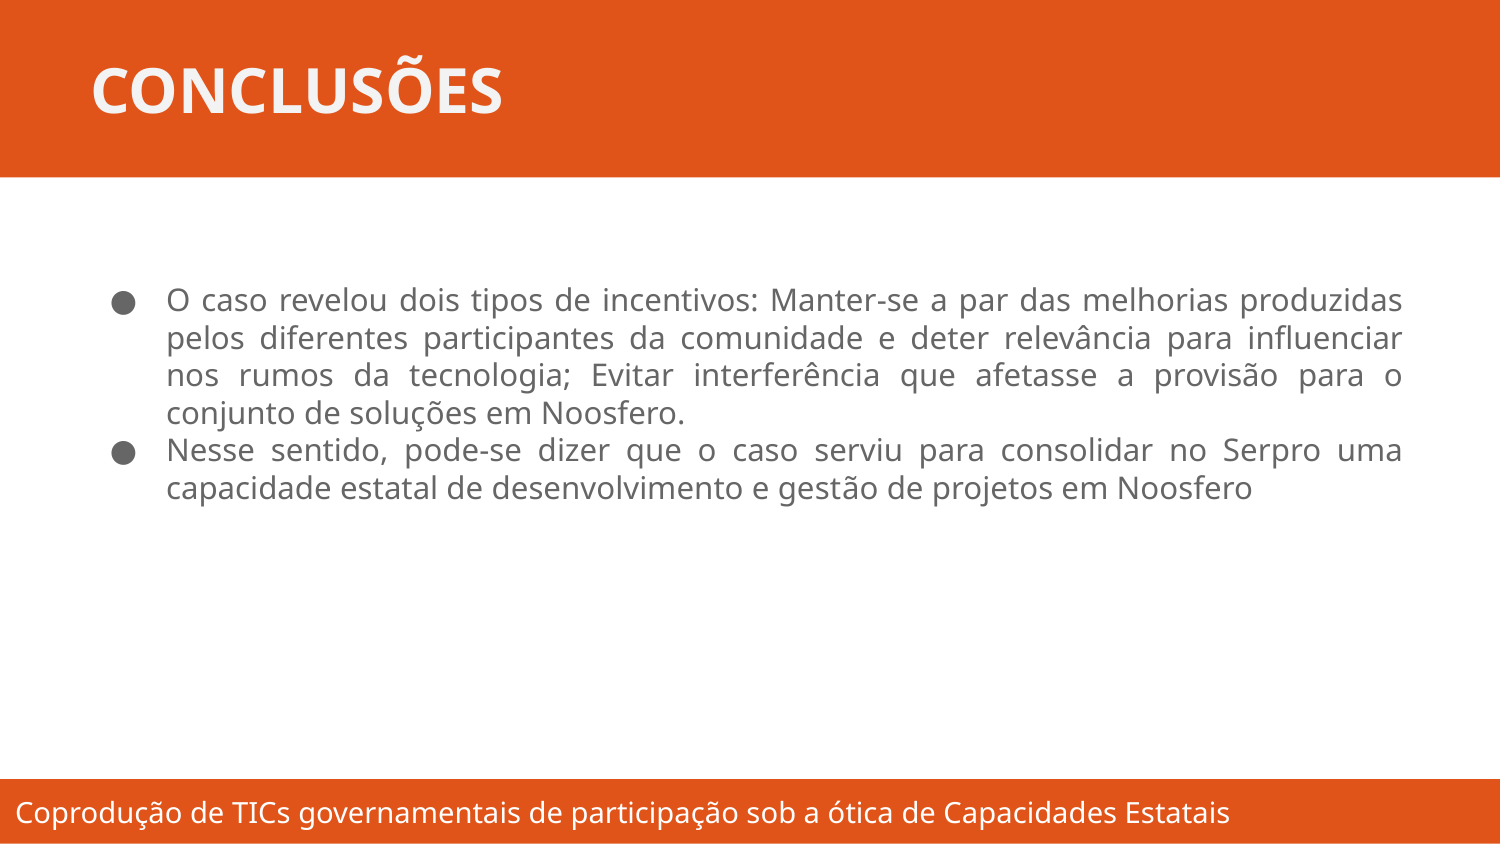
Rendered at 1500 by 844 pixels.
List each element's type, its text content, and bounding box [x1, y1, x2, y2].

text_box CONCLUSÕES [0, 0, 1500, 178]
list O caso revelou dois tipos de incentivos: Manter-se a par das melhorias produzidas pelos diferentes participantes da comunidade e deter relevância para influenciar nos rumos da tecnologia; Evitar interferência que afetasse a provisão para o conjunto de soluções em Noosfero. Nesse sentido, pode-se dizer que o caso serviu para consolidar no Serpro uma capacidade estatal de desenvolvimento e gestão de projetos em Noosfero [76, 215, 1420, 630]
text_box Coprodução de TICs governamentais de participação sob a ótica de Capacidades Estatais [0, 779, 1500, 844]
